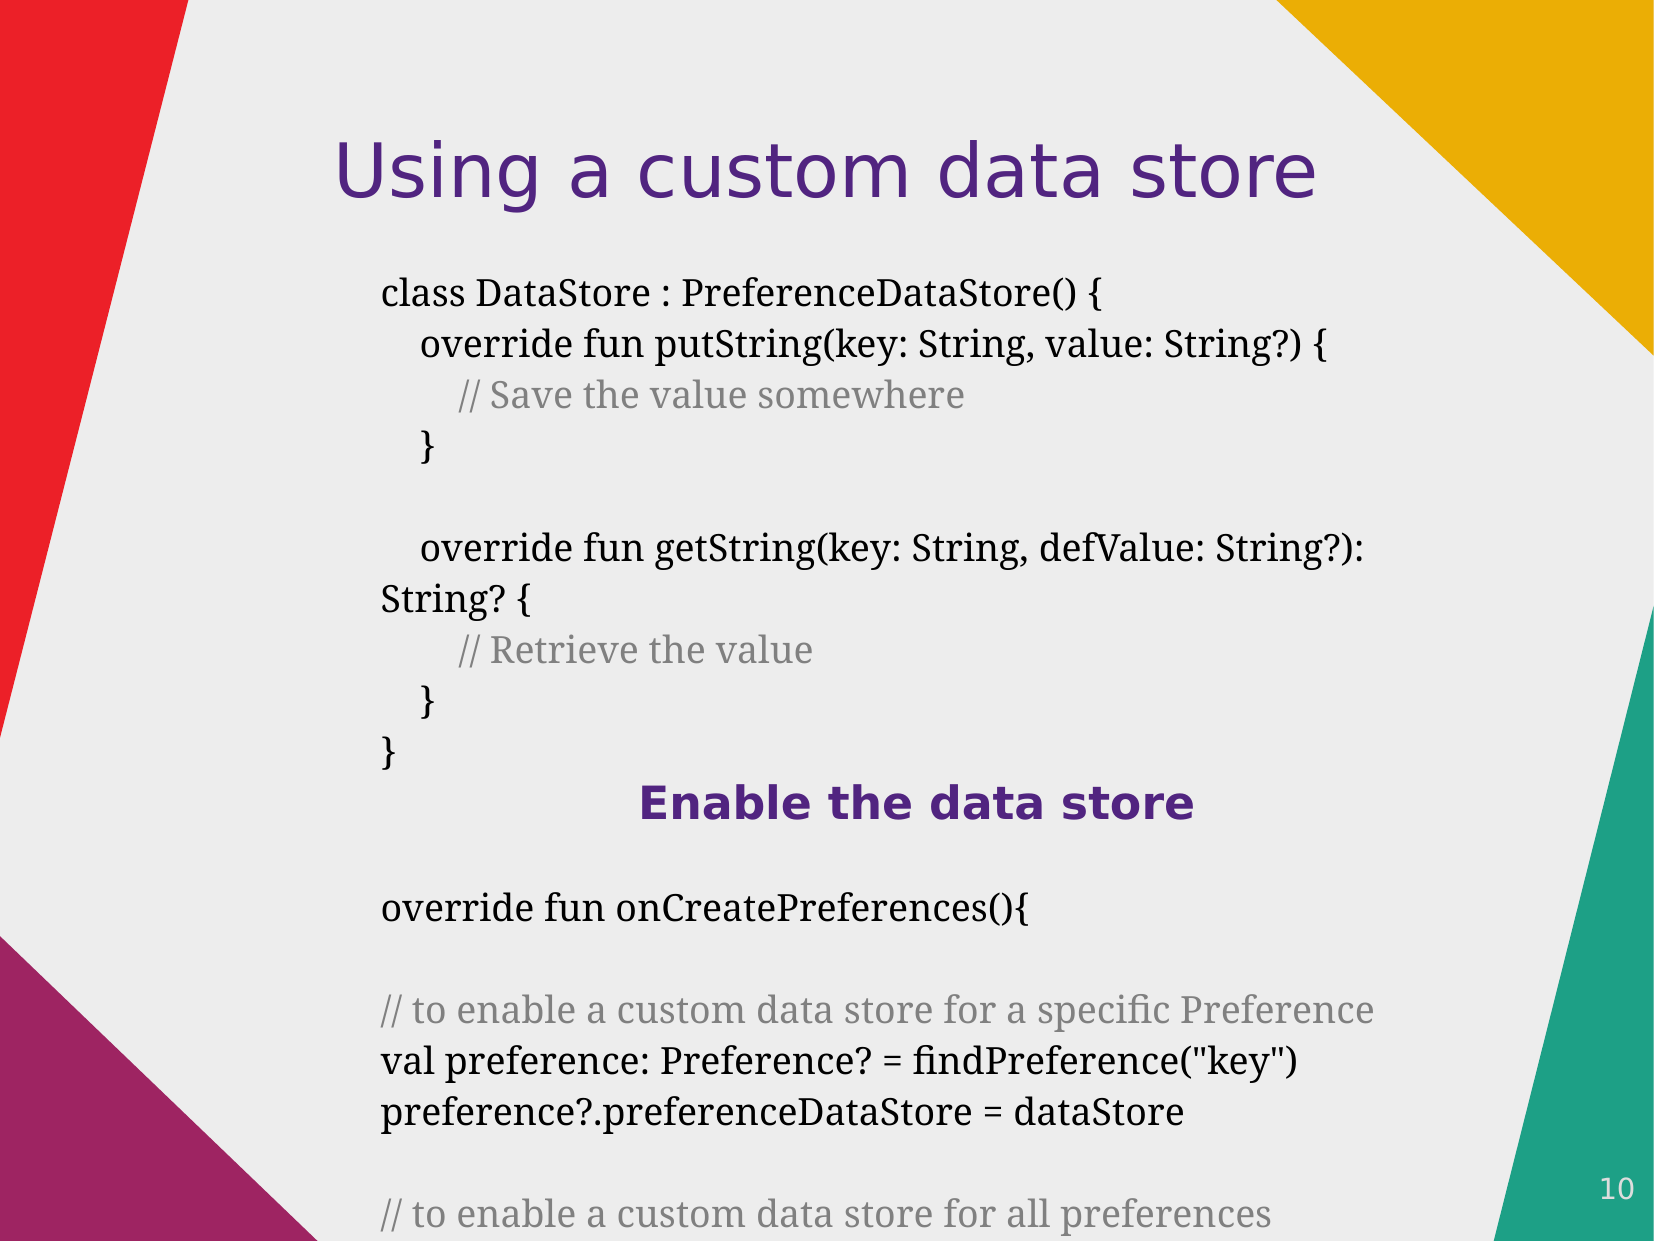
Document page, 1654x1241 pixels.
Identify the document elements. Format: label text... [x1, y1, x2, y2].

title Using a custom data store [114, 73, 1539, 271]
subtitle class DataStore : PreferenceDataStore() { override fun putString(key: String, value: String?) { // Save the value somewhere } override fun getString(key: String, defValue: String?): String? { // Retrieve the value } } Enable the data store override fun onCreatePreferences(){ // to enable a custom data store for a specific Preference val preference: Preference? = findPreference("key") preference?.preferenceDataStore = dataStore // to enable a custom data store for all preferences val preferenceManager = preferenceManager preferenceManager.preferenceDataStore = dataStore } [380, 266, 1453, 1183]
